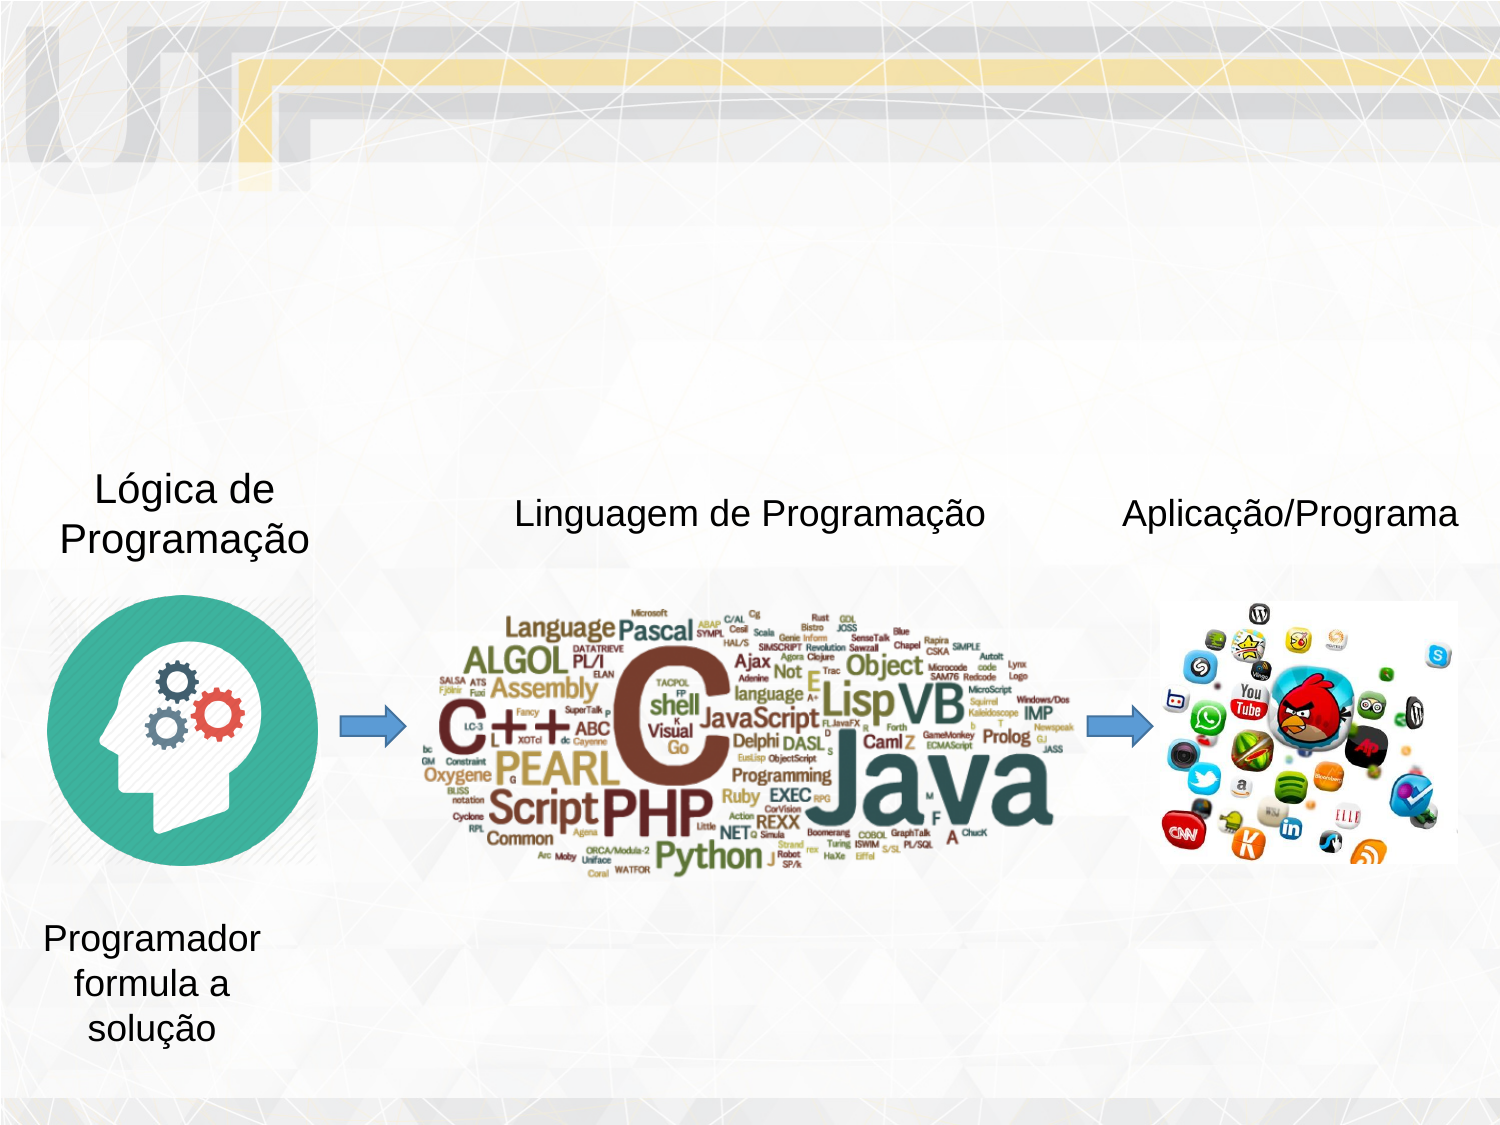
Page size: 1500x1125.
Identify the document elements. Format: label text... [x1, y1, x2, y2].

text_box Aplicação/Programa [1107, 481, 1474, 542]
text_box [340, 706, 406, 746]
picture [421, 608, 1082, 883]
picture [47, 595, 318, 866]
text_box Programador formula a solução [0, 906, 305, 1057]
picture [1160, 601, 1458, 864]
text_box Linguagem de Programação [499, 481, 1001, 542]
text_box Lógica de Programação [38, 453, 331, 569]
text_box [1087, 706, 1153, 746]
table_cell F [1, 1, 1500, 1125]
